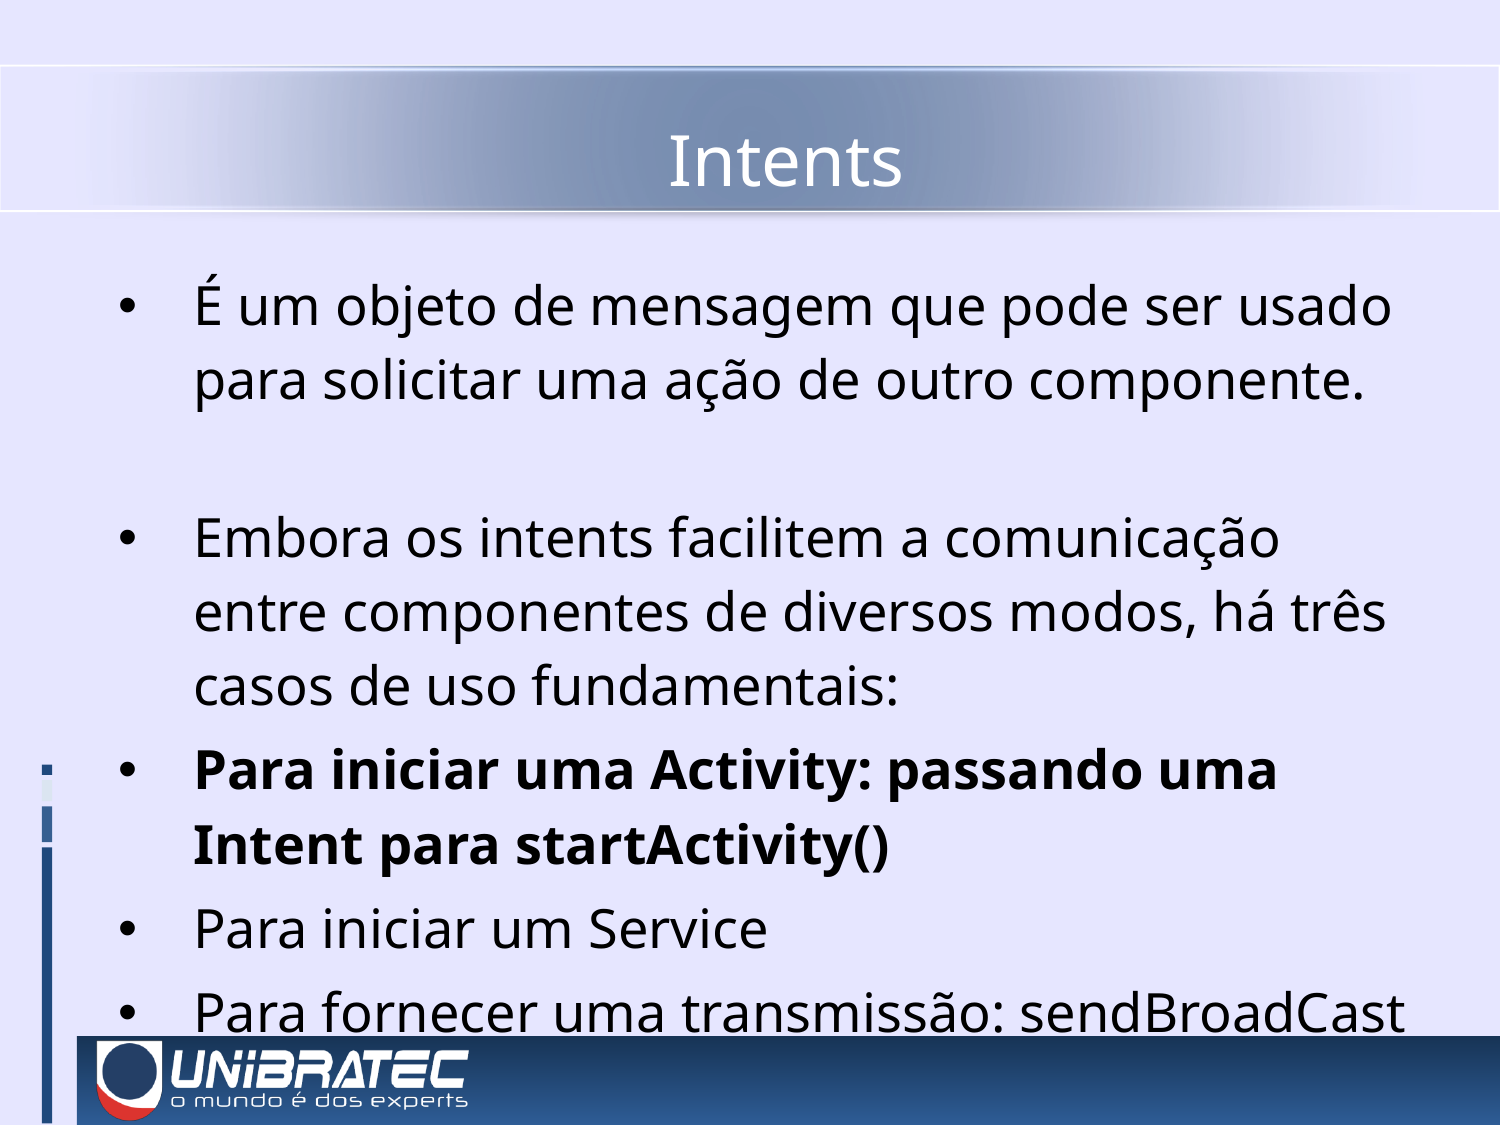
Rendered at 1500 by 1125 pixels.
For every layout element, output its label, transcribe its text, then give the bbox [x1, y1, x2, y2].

picture [96, 1040, 469, 1121]
subtitle É um objeto de mensagem que pode ser usado para solicitar uma ação de outro componente. Embora os intents facilitem a comunicação entre componentes de diversos modos, há três casos de uso fundamentais: Para iniciar uma Activity: passando uma Intent para startActivity() Para iniciar um Service Para fornecer uma transmissão: sendBroadCast [118, 267, 1421, 1016]
picture [0, 58, 1500, 227]
title Intents [150, 84, 1424, 233]
